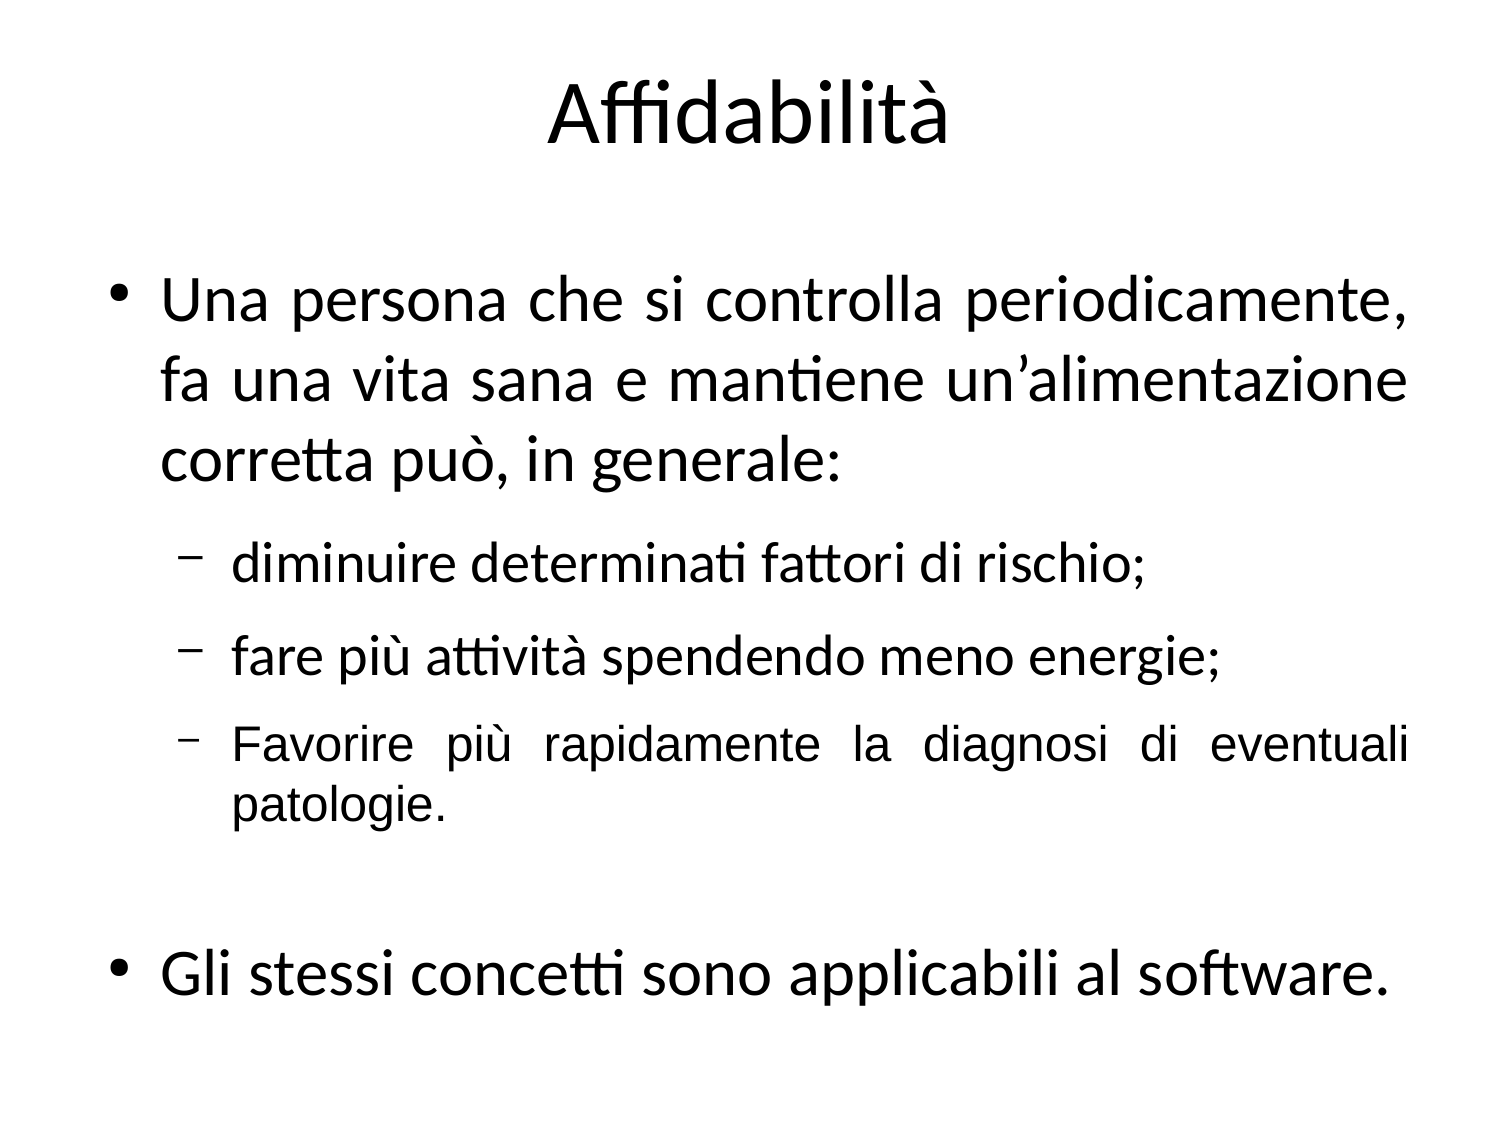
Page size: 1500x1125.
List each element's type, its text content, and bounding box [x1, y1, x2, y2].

list Una persona che si controlla periodicamente, fa una vita sana e mantiene un’alimentazione corretta può, in generale: diminuire determinati fattori di rischio; fare più attività spendendo meno energie; Favorire più rapidamente la diagnosi di eventuali patologie. Gli stessi concetti sono applicabili al software. [74, 247, 1425, 990]
title Affidabilità [74, 44, 1425, 233]
